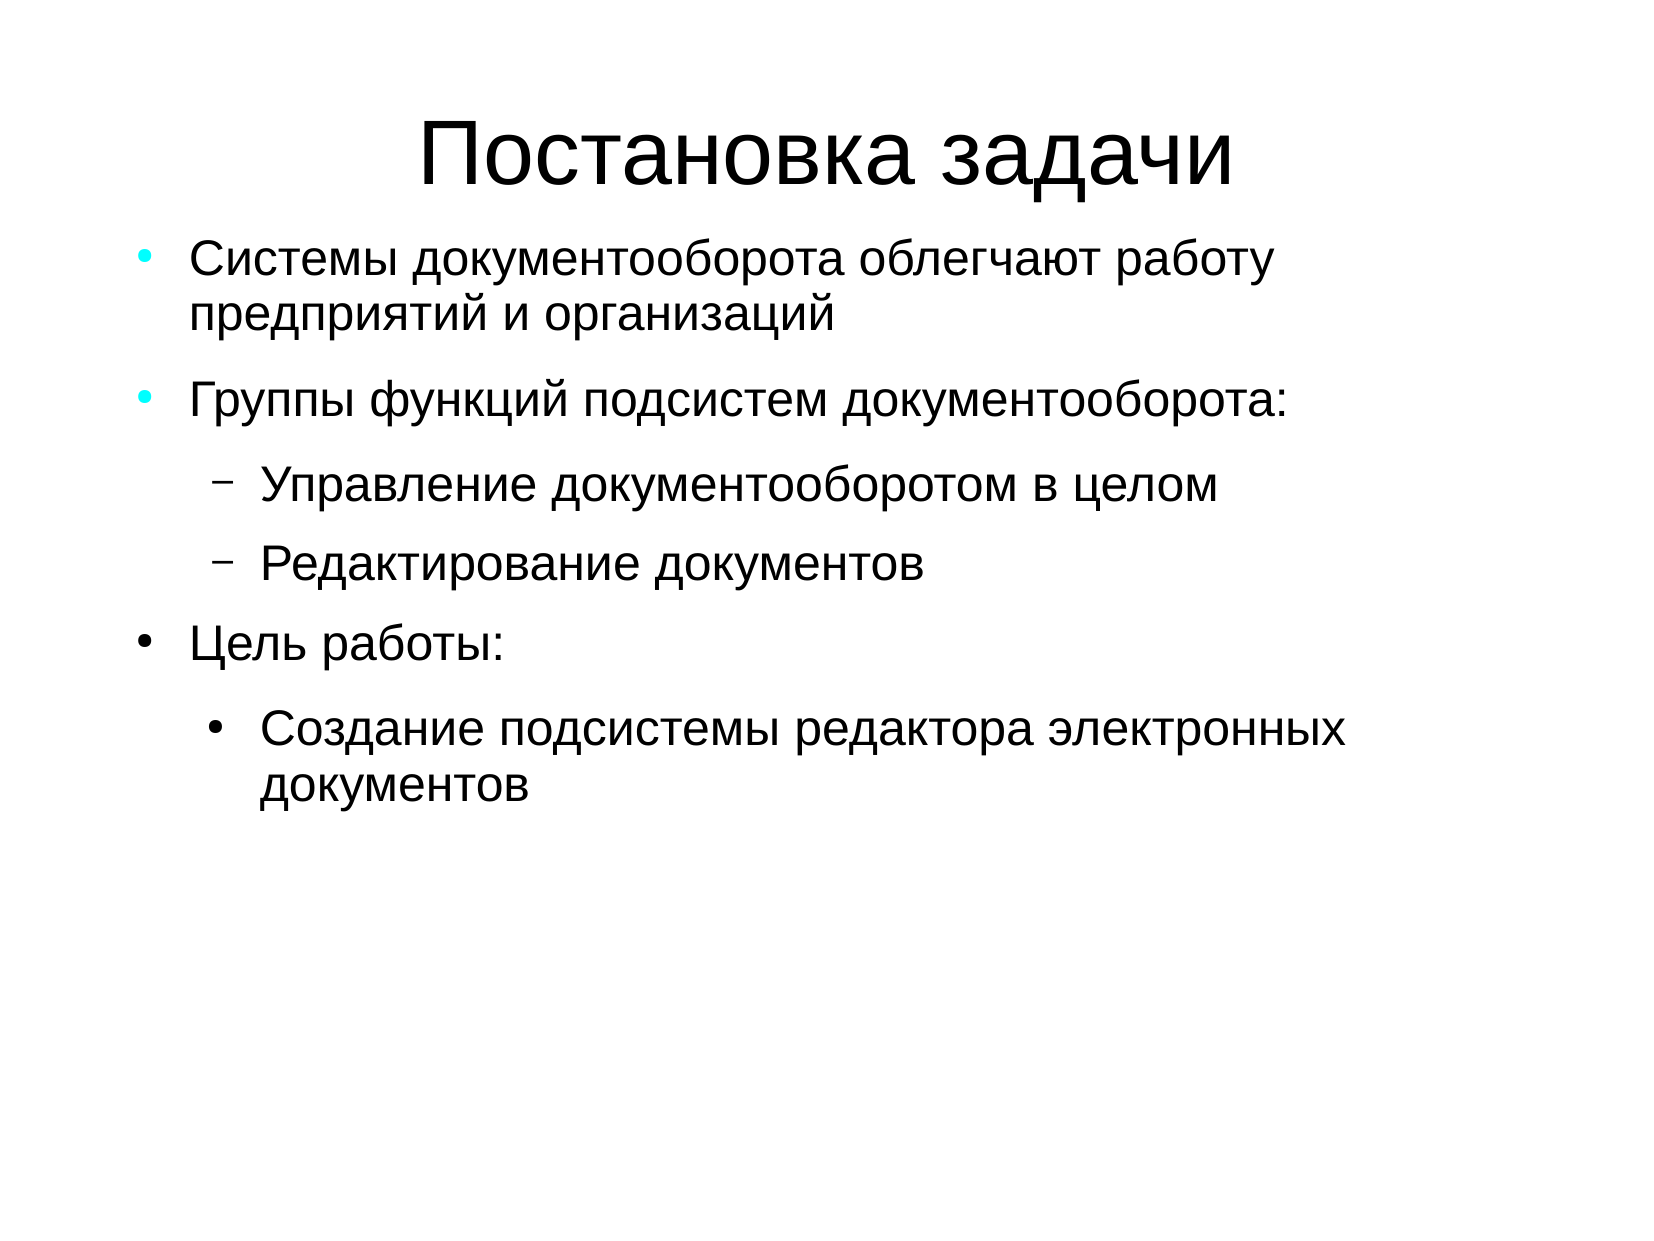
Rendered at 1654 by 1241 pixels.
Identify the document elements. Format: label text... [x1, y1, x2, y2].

title Постановка задачи [82, 49, 1571, 257]
list Системы документооборота облегчают работу предприятий и организаций Группы функций подсистем документооборота: Управление документооборотом в целом Редактирование документов Цель работы: Создание подсистемы редактора электронных документов [118, 229, 1531, 1034]
